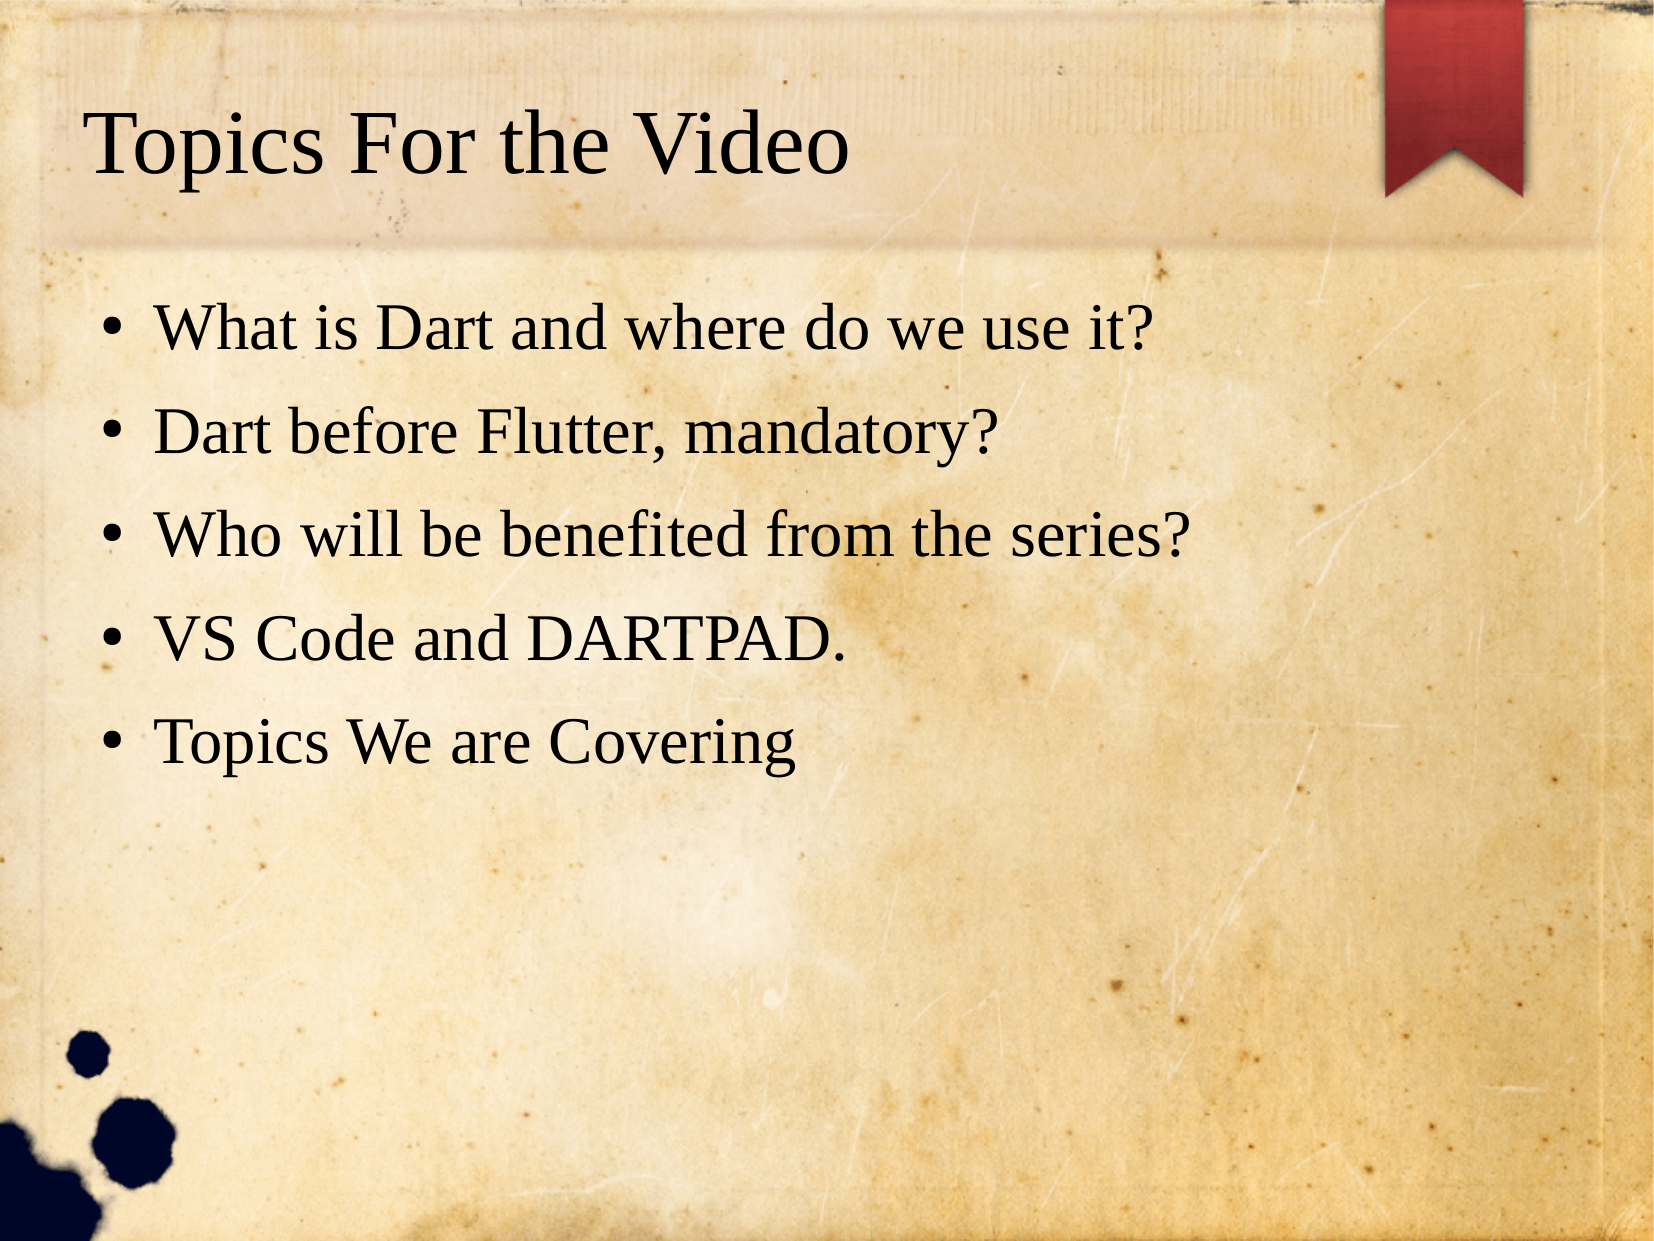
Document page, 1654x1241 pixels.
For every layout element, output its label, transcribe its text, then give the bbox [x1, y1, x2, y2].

picture [0, 0, 1654, 1241]
list What is Dart and where do we use it? Dart before Flutter, mandatory? Who will be benefited from the series? VS Code and DARTPAD. Topics We are Covering [82, 290, 1538, 1010]
title Topics For the Video [82, 49, 1347, 237]
